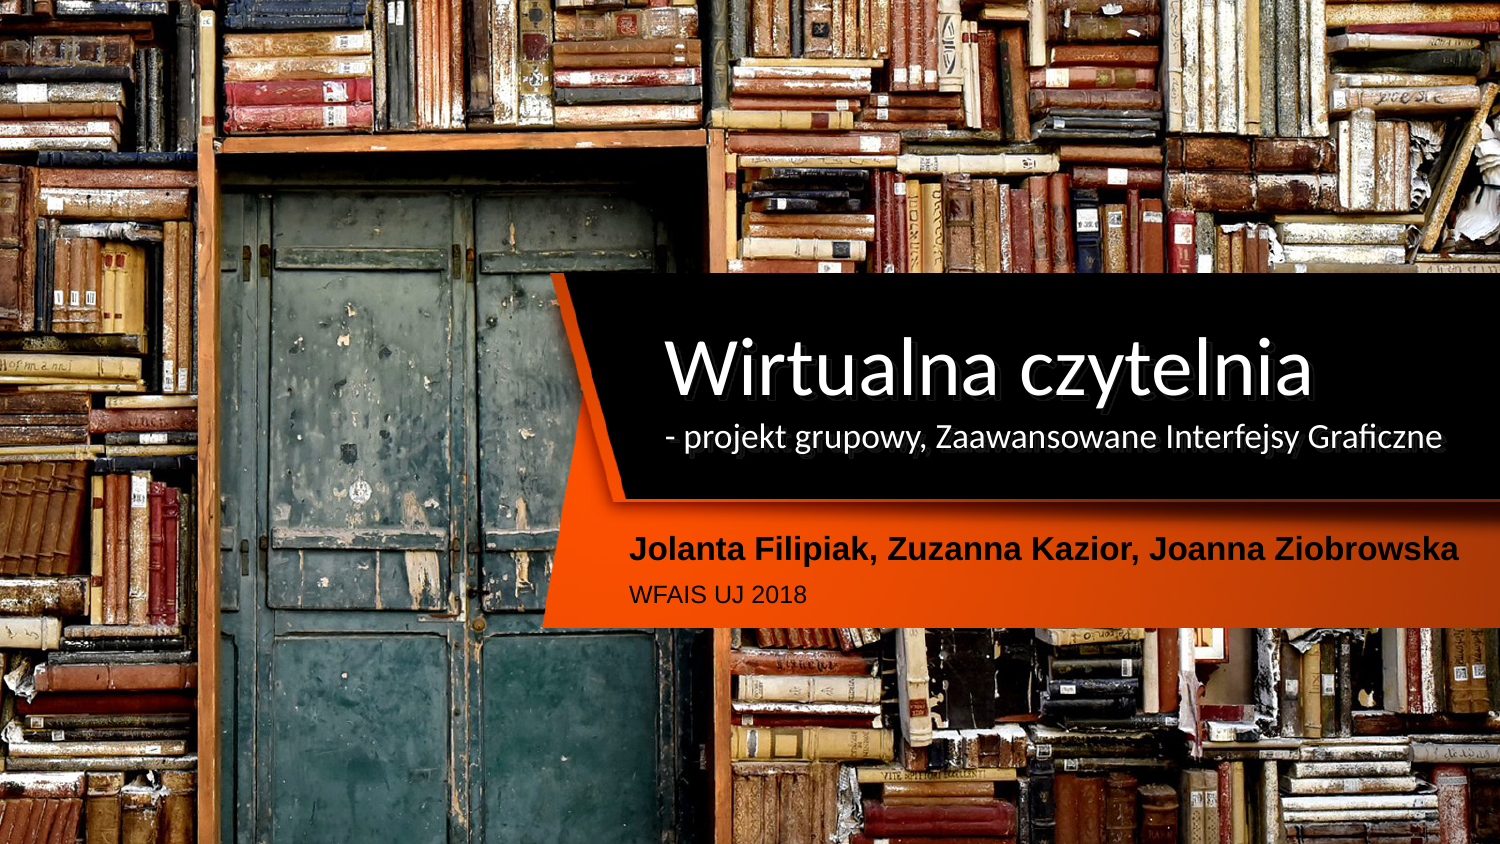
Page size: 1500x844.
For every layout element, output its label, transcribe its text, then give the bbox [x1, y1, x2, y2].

subtitle Jolanta Filipiak, Zuzanna Kazior, Joanna Ziobrowska WFAIS UJ 2018 [614, 519, 1500, 623]
title Wirtualna czytelnia - projekt grupowy, Zaawansowane Interfejsy Graficzne [649, 271, 1477, 497]
picture [0, 0, 1500, 844]
